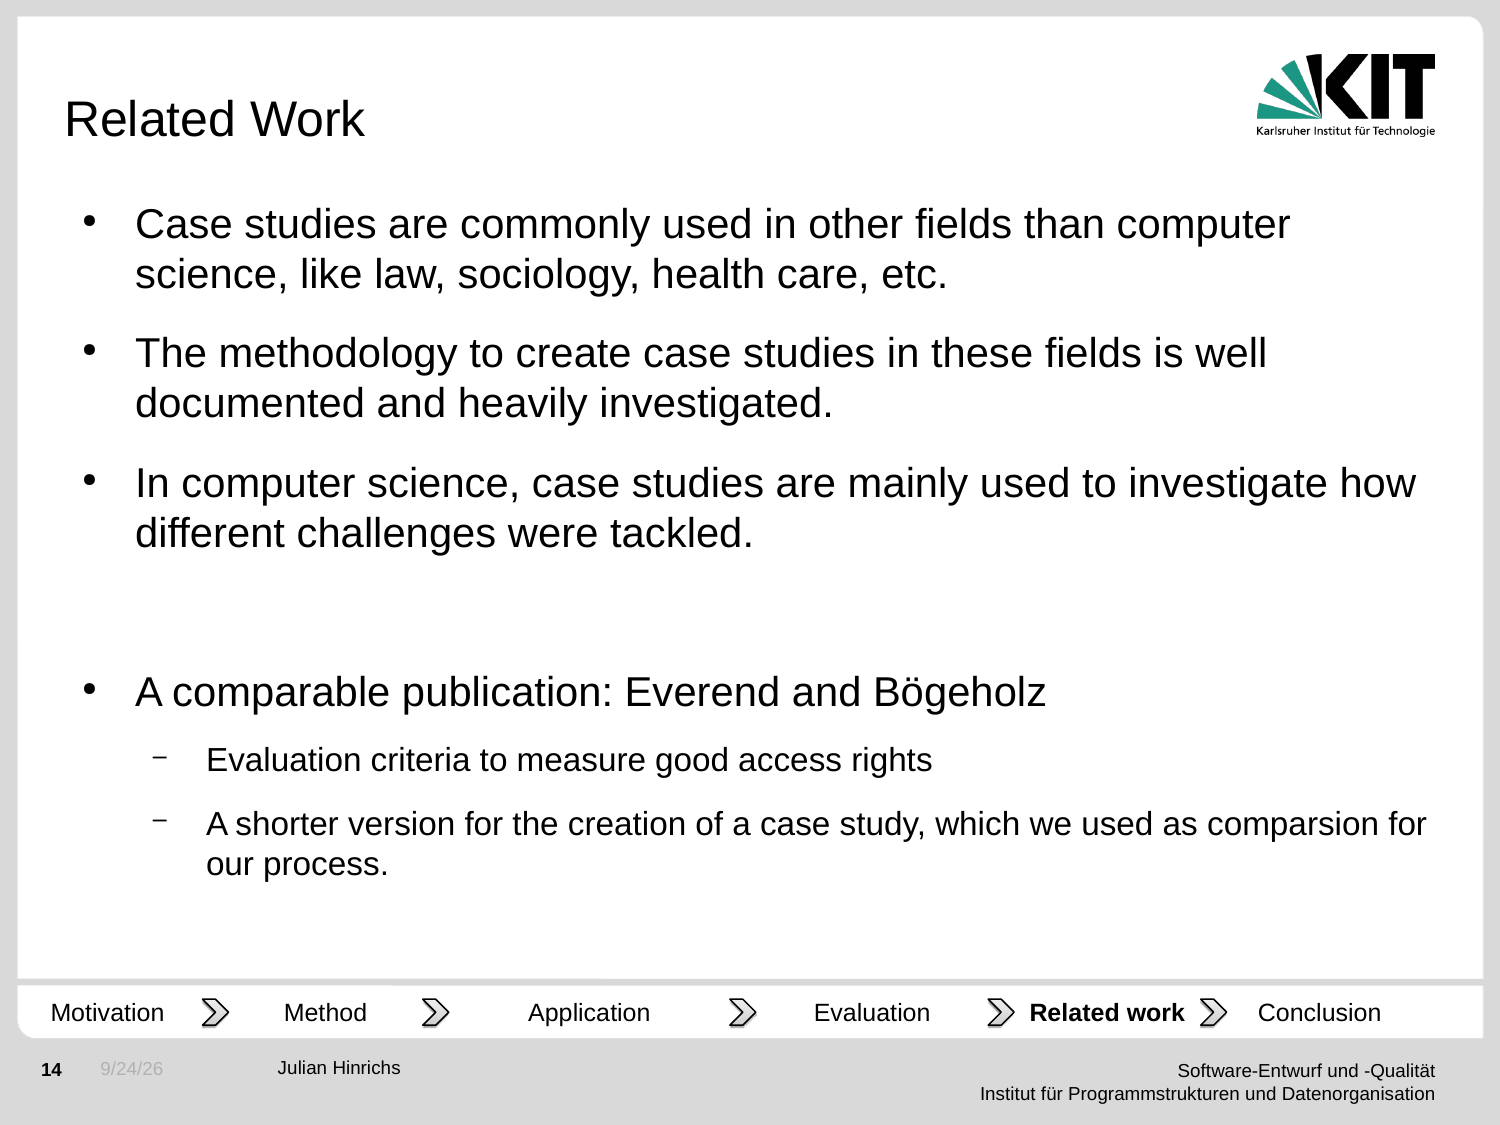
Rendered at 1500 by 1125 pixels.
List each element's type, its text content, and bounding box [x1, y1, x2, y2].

slide_number 9/27/18 [100, 1057, 271, 1117]
title Related Work [64, 54, 1198, 147]
text_box Conclusion [1243, 989, 1488, 1035]
text_box Motivation [35, 989, 180, 1035]
text_box Evaluation [798, 989, 946, 1035]
text_box Application [513, 989, 666, 1035]
list Case studies are commonly used in other fields than computer science, like law, sociology, health care, etc. The methodology to create case studies in these fields is well documented and heavily investigated. In computer science, case studies are mainly used to investigate how different challenges were tackled. A comparable publication: Everend and Bögeholz Evaluation criteria to measure good access rights A shorter version for the creation of a case study, which we used as comparsion for our process. [64, 196, 1436, 966]
text_box [988, 999, 1015, 1026]
text_box [202, 999, 229, 1026]
text_box Related work [1014, 989, 1201, 1035]
text_box [729, 999, 756, 1026]
text_box Method [269, 989, 383, 1035]
picture [0, 0, 1500, 1125]
text_box [1200, 999, 1227, 1026]
text_box [422, 999, 449, 1026]
